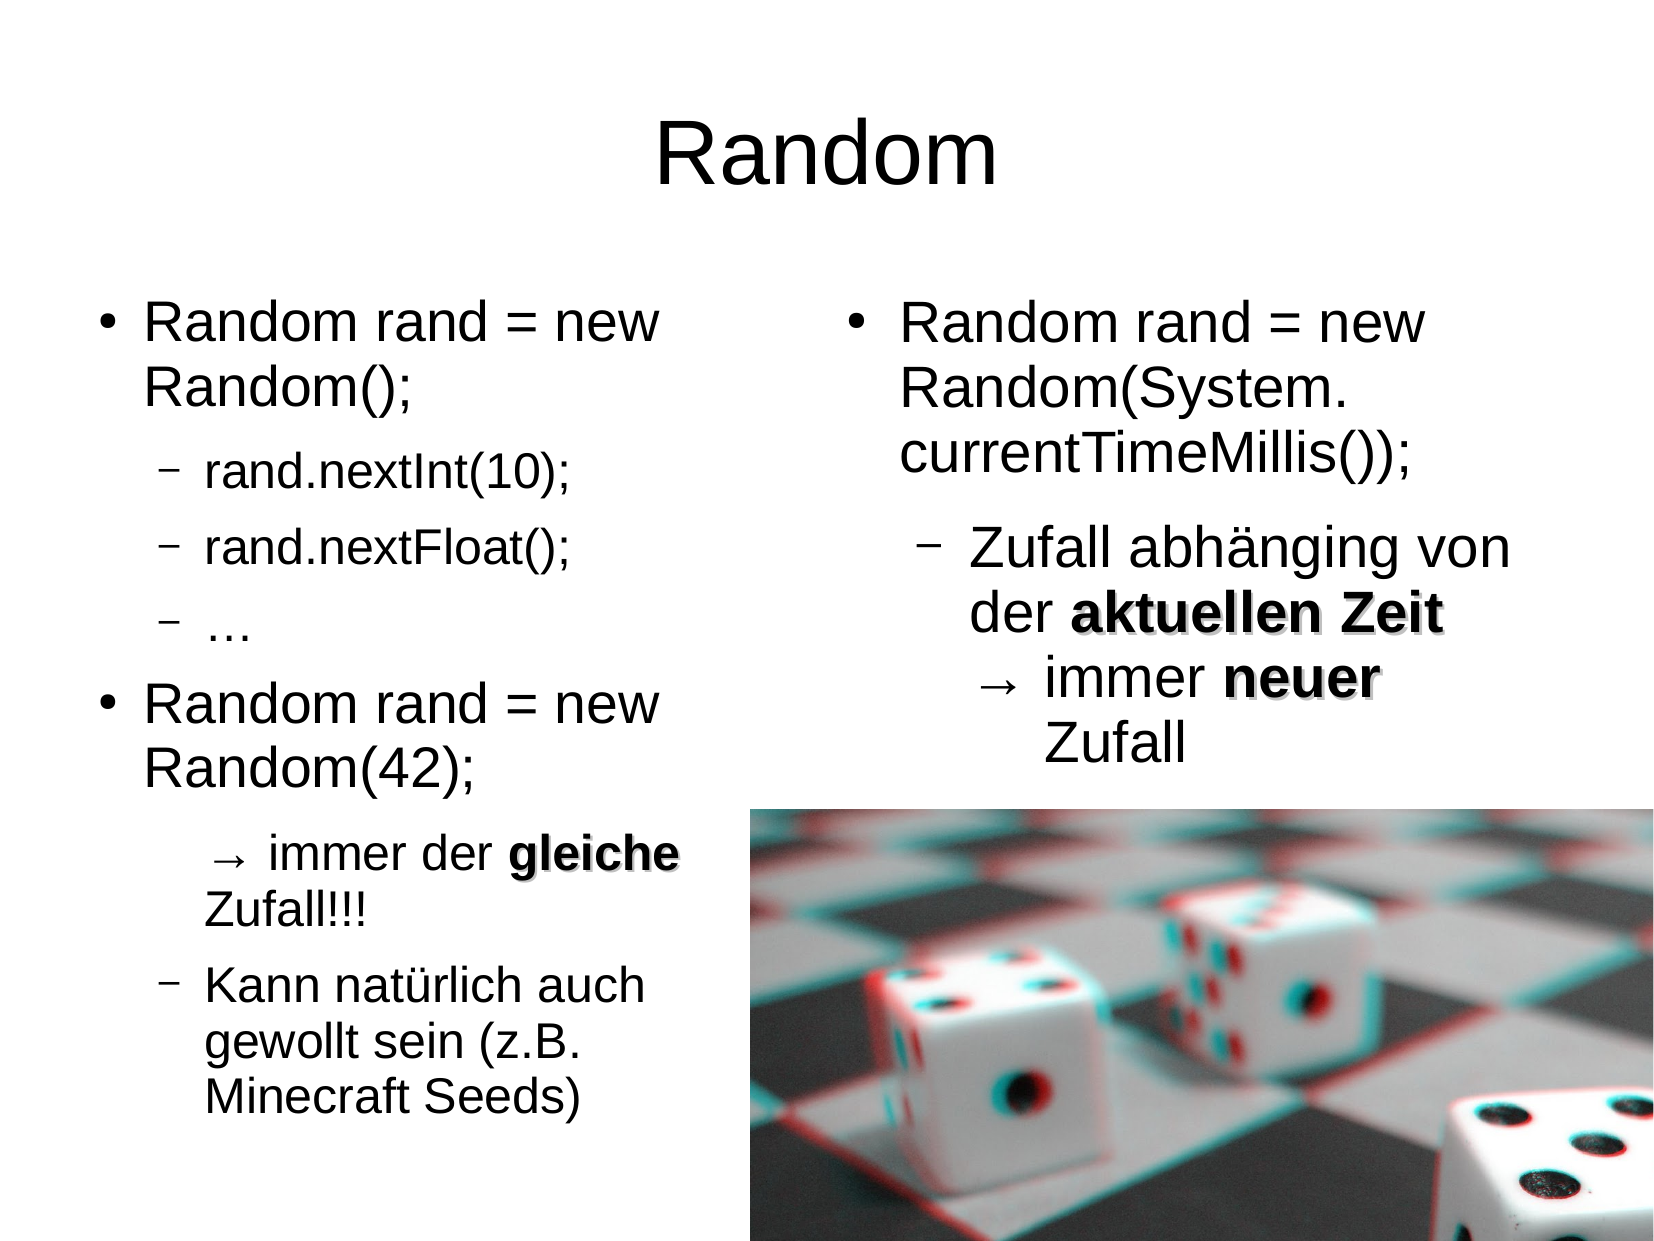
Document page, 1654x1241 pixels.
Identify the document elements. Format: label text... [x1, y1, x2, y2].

title Random [82, 49, 1571, 257]
list Random rand = new Random(); rand.nextInt(10); rand.nextFloat(); … Random rand = new Random(42); → immer der gleiche Zufall!!! Kann natürlich auch gewollt sein (z.B. Minecraft Seeds) [82, 290, 793, 1126]
list Random rand = new Random(System. currentTimeMillis()); Zufall abhänging von der aktuellen Zeit → immer neuer Zufall [828, 290, 1539, 809]
picture [750, 809, 1654, 1241]
